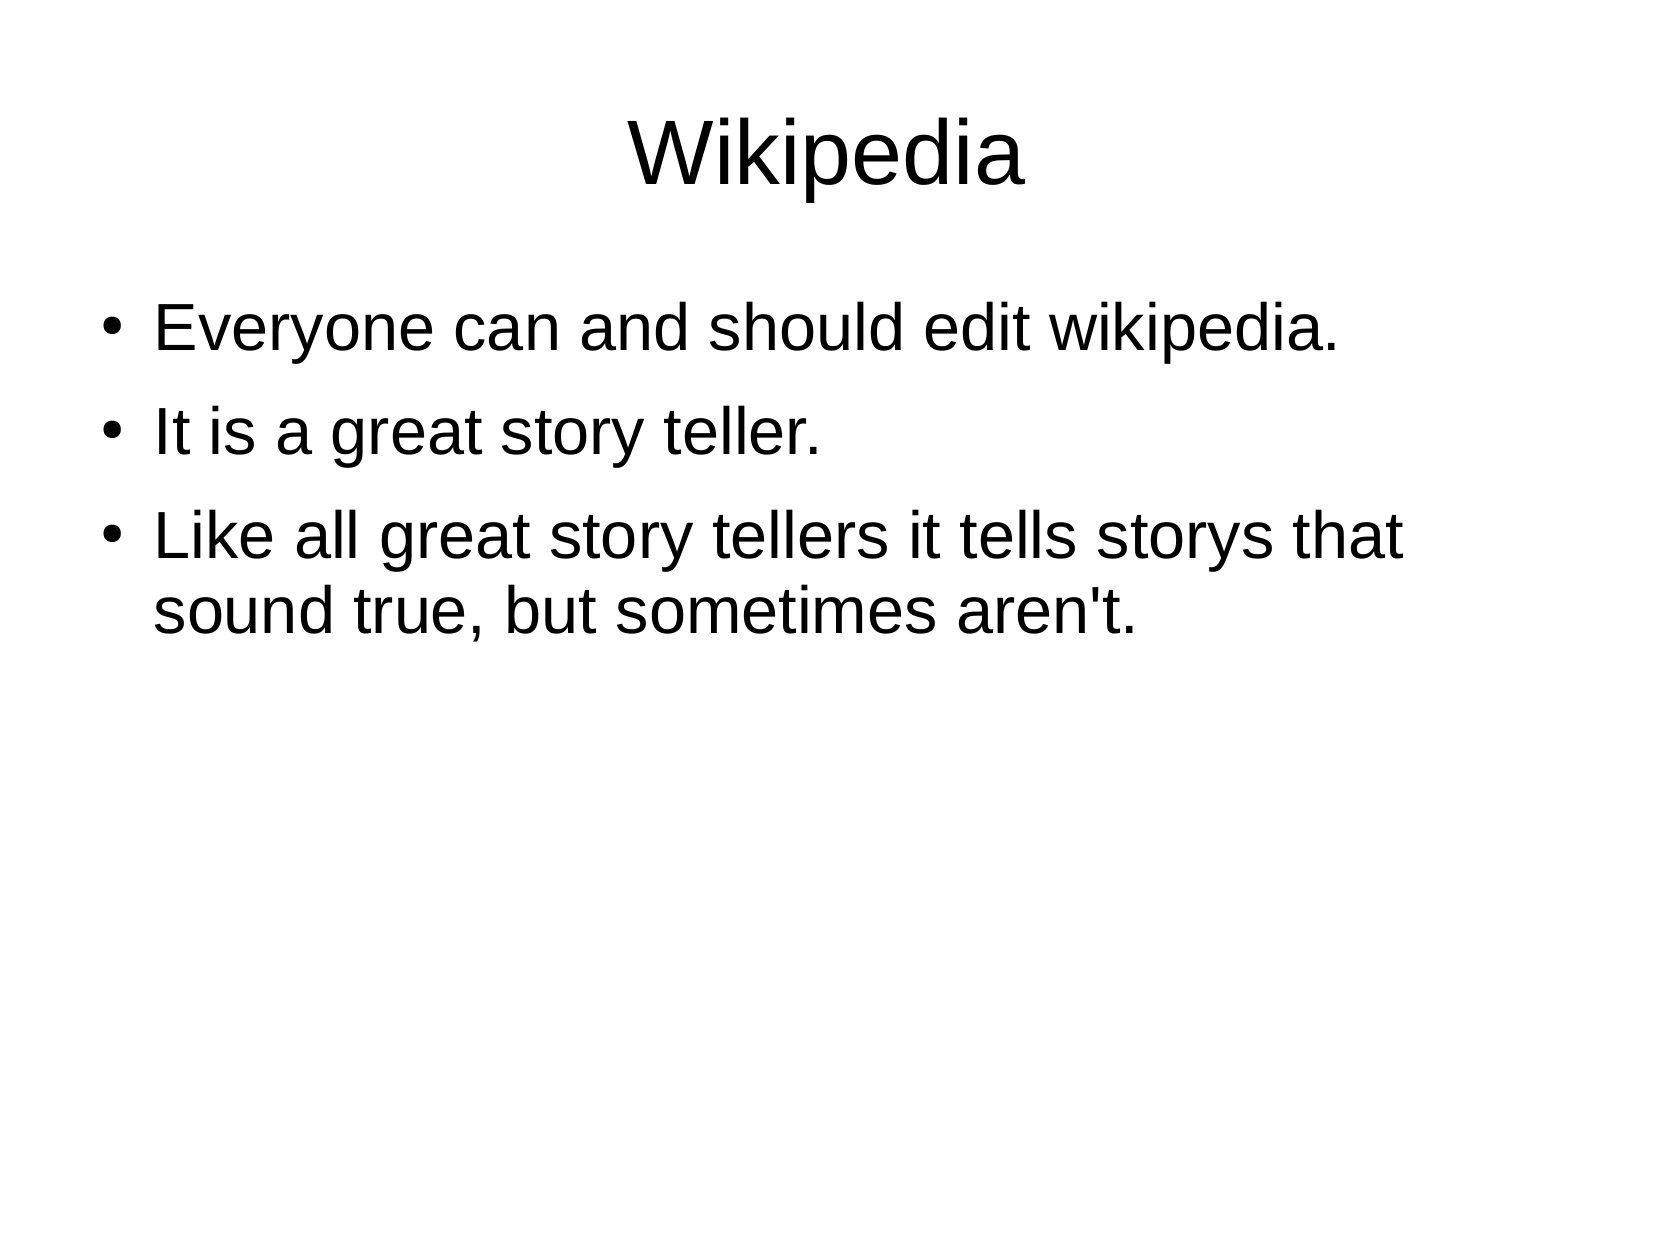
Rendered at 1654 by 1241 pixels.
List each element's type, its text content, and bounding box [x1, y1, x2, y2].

title Wikipedia [82, 49, 1571, 257]
list Everyone can and should edit wikipedia. It is a great story teller. Like all great story tellers it tells storys that sound true, but sometimes aren't. [82, 290, 1571, 1010]
